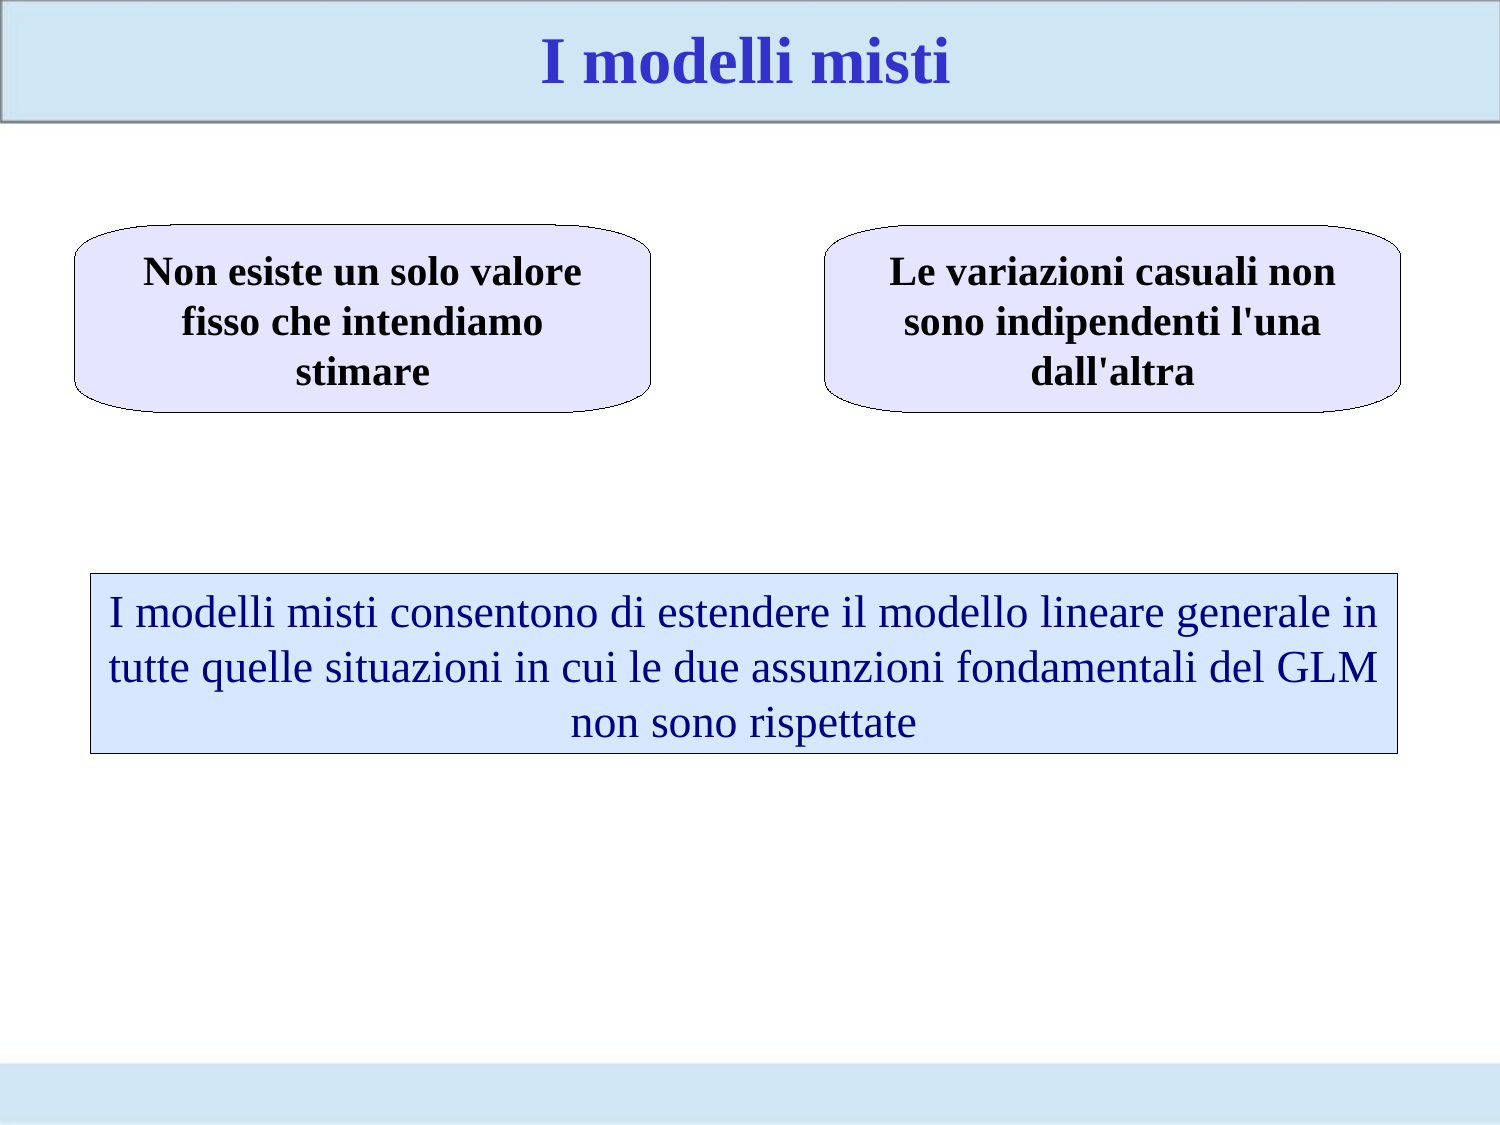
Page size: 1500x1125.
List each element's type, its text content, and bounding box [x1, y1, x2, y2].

text_box Non esiste un solo valore fisso che intendiamo stimare [74, 224, 651, 413]
picture [0, 0, 1500, 1125]
text_box Le variazioni casuali non sono indipendenti l'una dall'altra [824, 225, 1401, 413]
text_box I modelli misti consentono di estendere il modello lineare generale in tutte quelle situazioni in cui le due assunzioni fondamentali del GLM non sono rispettate [90, 573, 1398, 754]
title I modelli misti [214, 9, 1278, 105]
